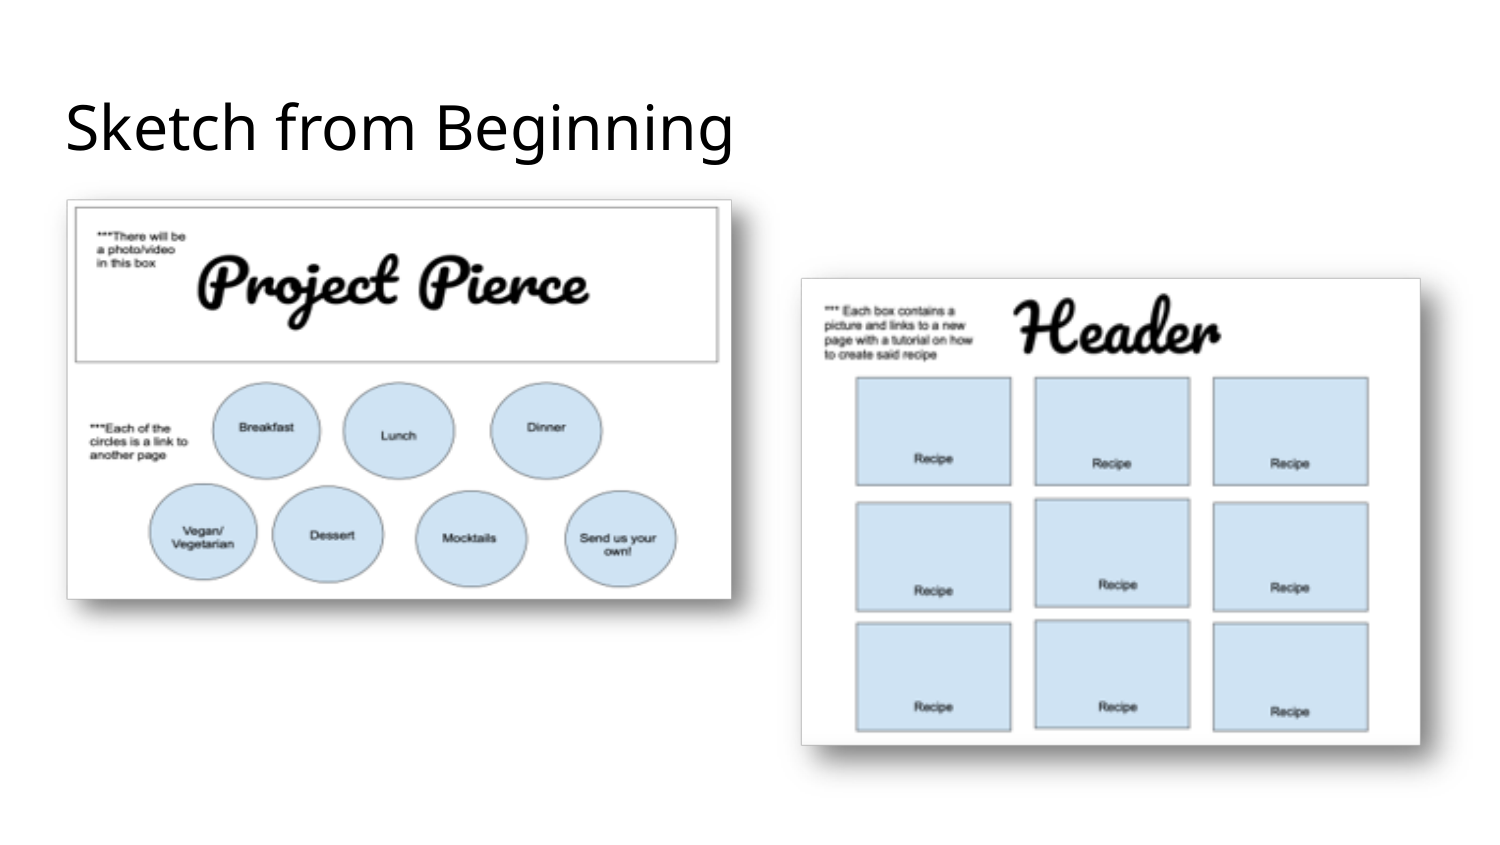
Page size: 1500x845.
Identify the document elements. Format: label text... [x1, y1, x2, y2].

text_box Sketch from Beginning [50, 72, 1449, 167]
picture [40, 176, 1481, 806]
